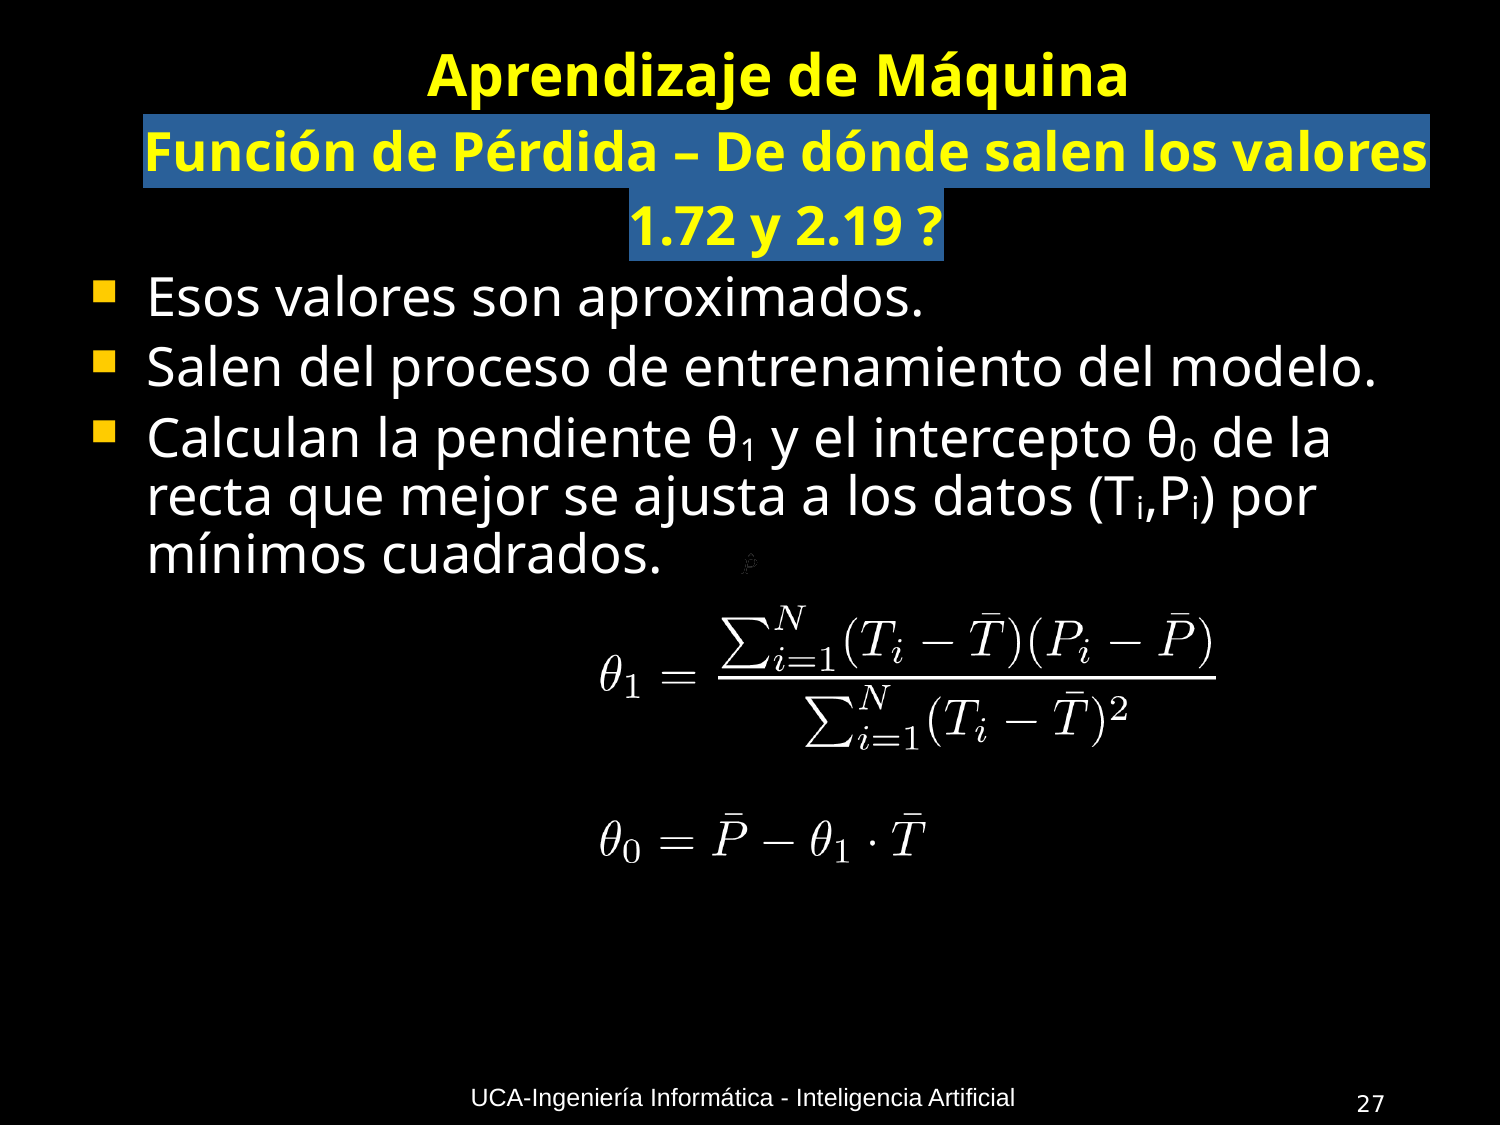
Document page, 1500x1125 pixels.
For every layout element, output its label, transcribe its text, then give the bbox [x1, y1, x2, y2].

text_box Esos valores son aproximados. Salen del proceso de entrenamiento del modelo. Calculan la pendiente θ1​ y el intercepto θ0​ de la recta que mejor se ajusta a los datos (Ti,Pi) por mínimos cuadrados. [75, 262, 1426, 1080]
title Aprendizaje de Máquina Función de Pérdida – De dónde salen los valores 1.72 y 2.19 ? [75, 60, 1463, 236]
picture [600, 813, 928, 863]
picture [600, 602, 1216, 751]
